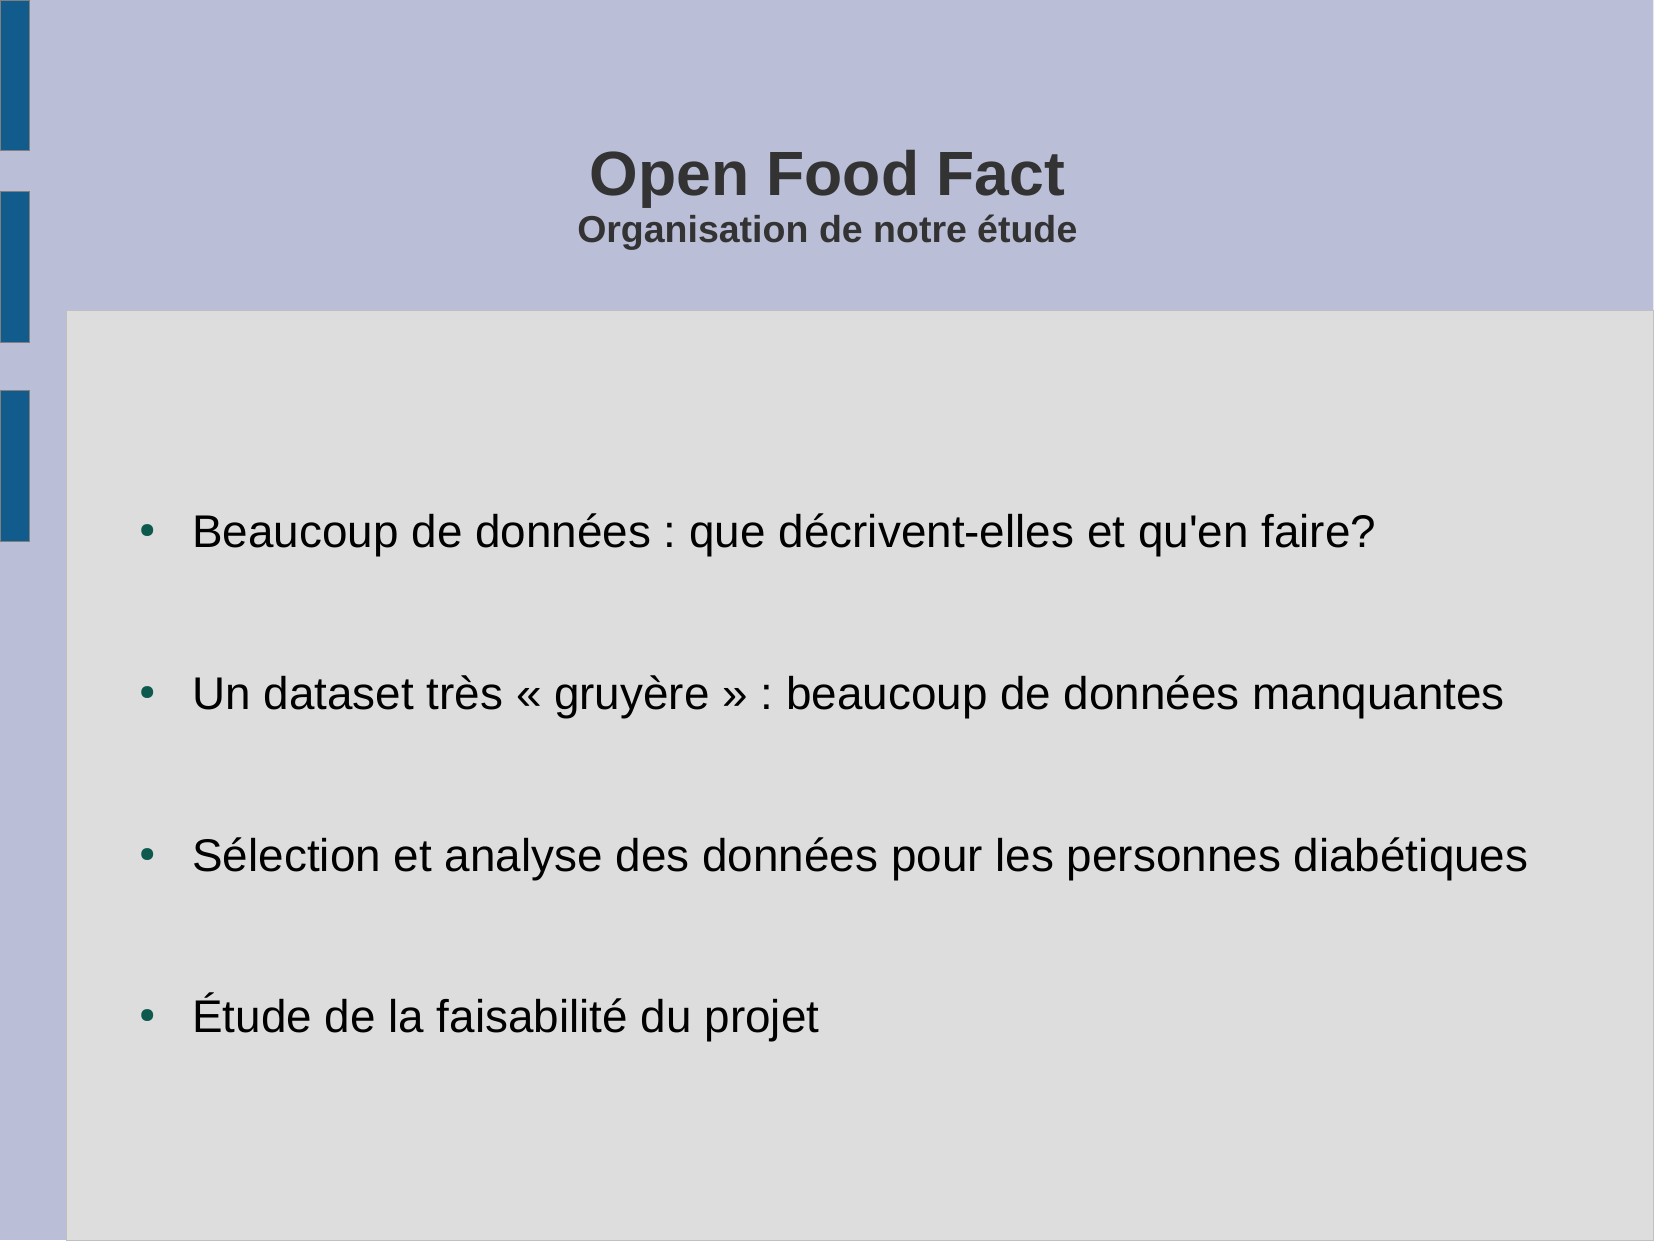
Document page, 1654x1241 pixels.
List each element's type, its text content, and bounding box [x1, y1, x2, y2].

title Open Food Fact Organisation de notre étude [121, 91, 1534, 299]
list Beaucoup de données : que décrivent-elles et qu'en faire? Un dataset très « gruyère » : beaucoup de données manquantes Sélection et analyse des données pour les personnes diabétiques Étude de la faisabilité du projet [121, 344, 1534, 1127]
